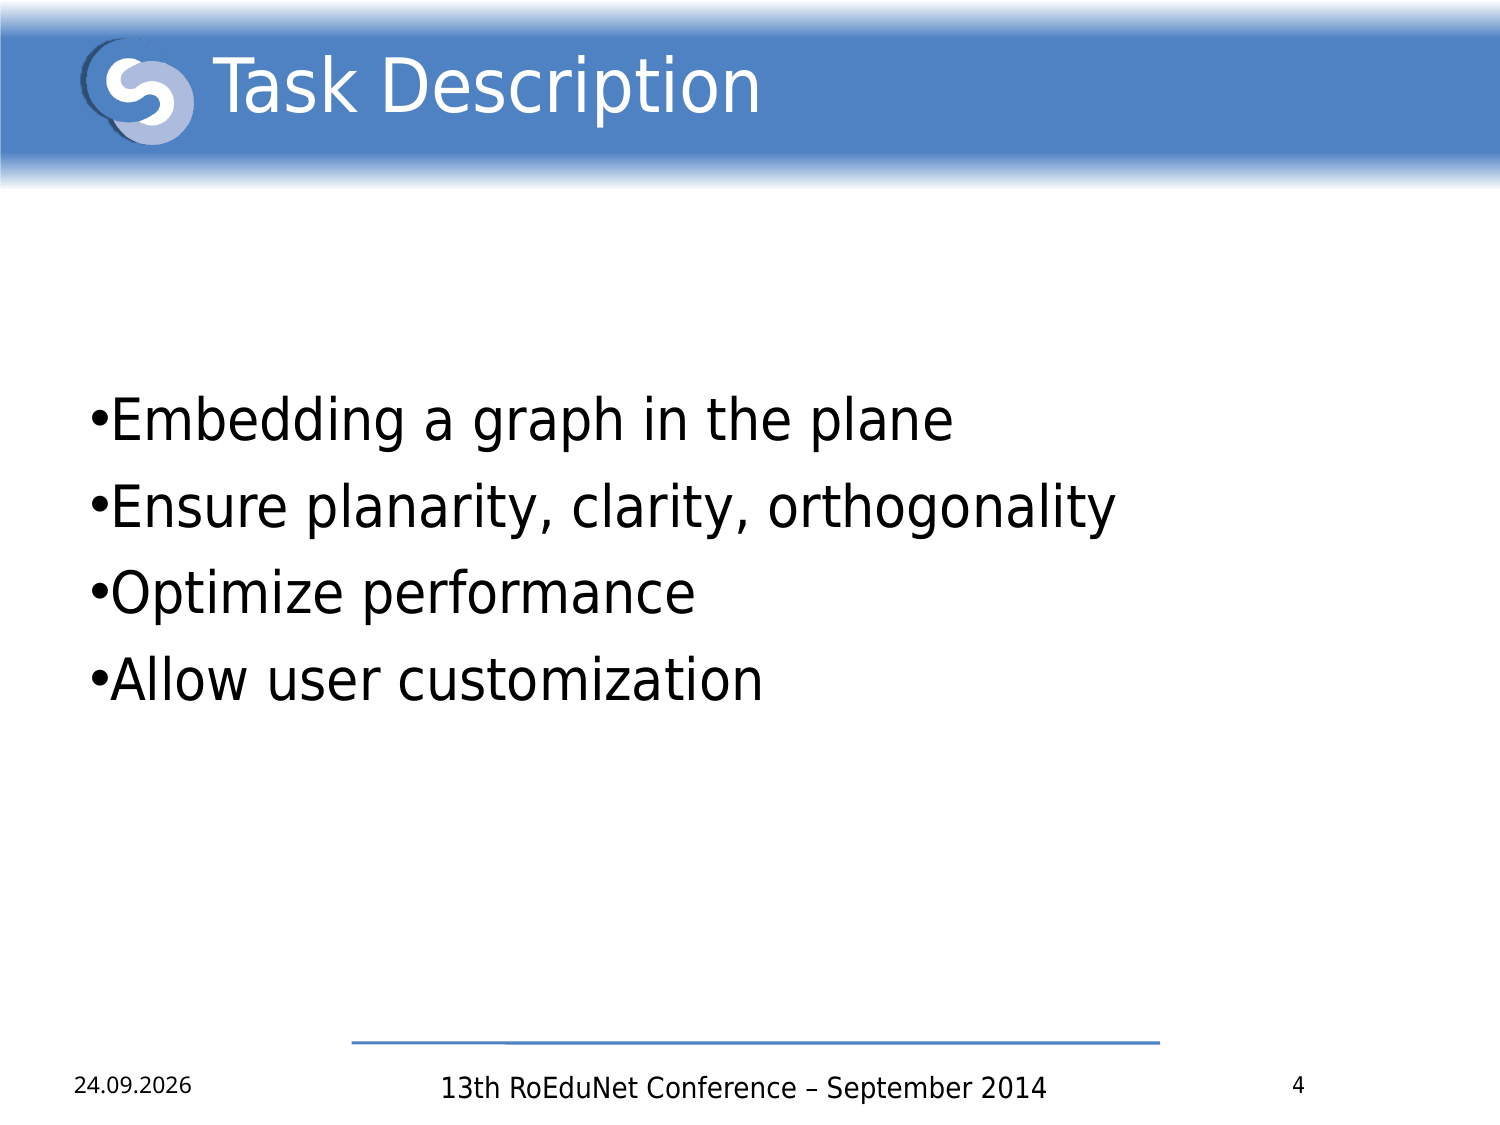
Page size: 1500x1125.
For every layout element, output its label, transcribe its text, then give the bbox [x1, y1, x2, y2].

text_box 13th RoEduNet Conference – September 2014 [421, 1061, 1067, 1108]
text_box <number> [1277, 1061, 1426, 1108]
title Task Description [199, 11, 1425, 155]
text_box 12.09.2014 [59, 1062, 245, 1109]
list Embedding a graph in the plane Ensure planarity, clarity, orthogonality Optimize performance Allow user customization [75, 213, 1426, 882]
picture [0, 0, 1500, 189]
